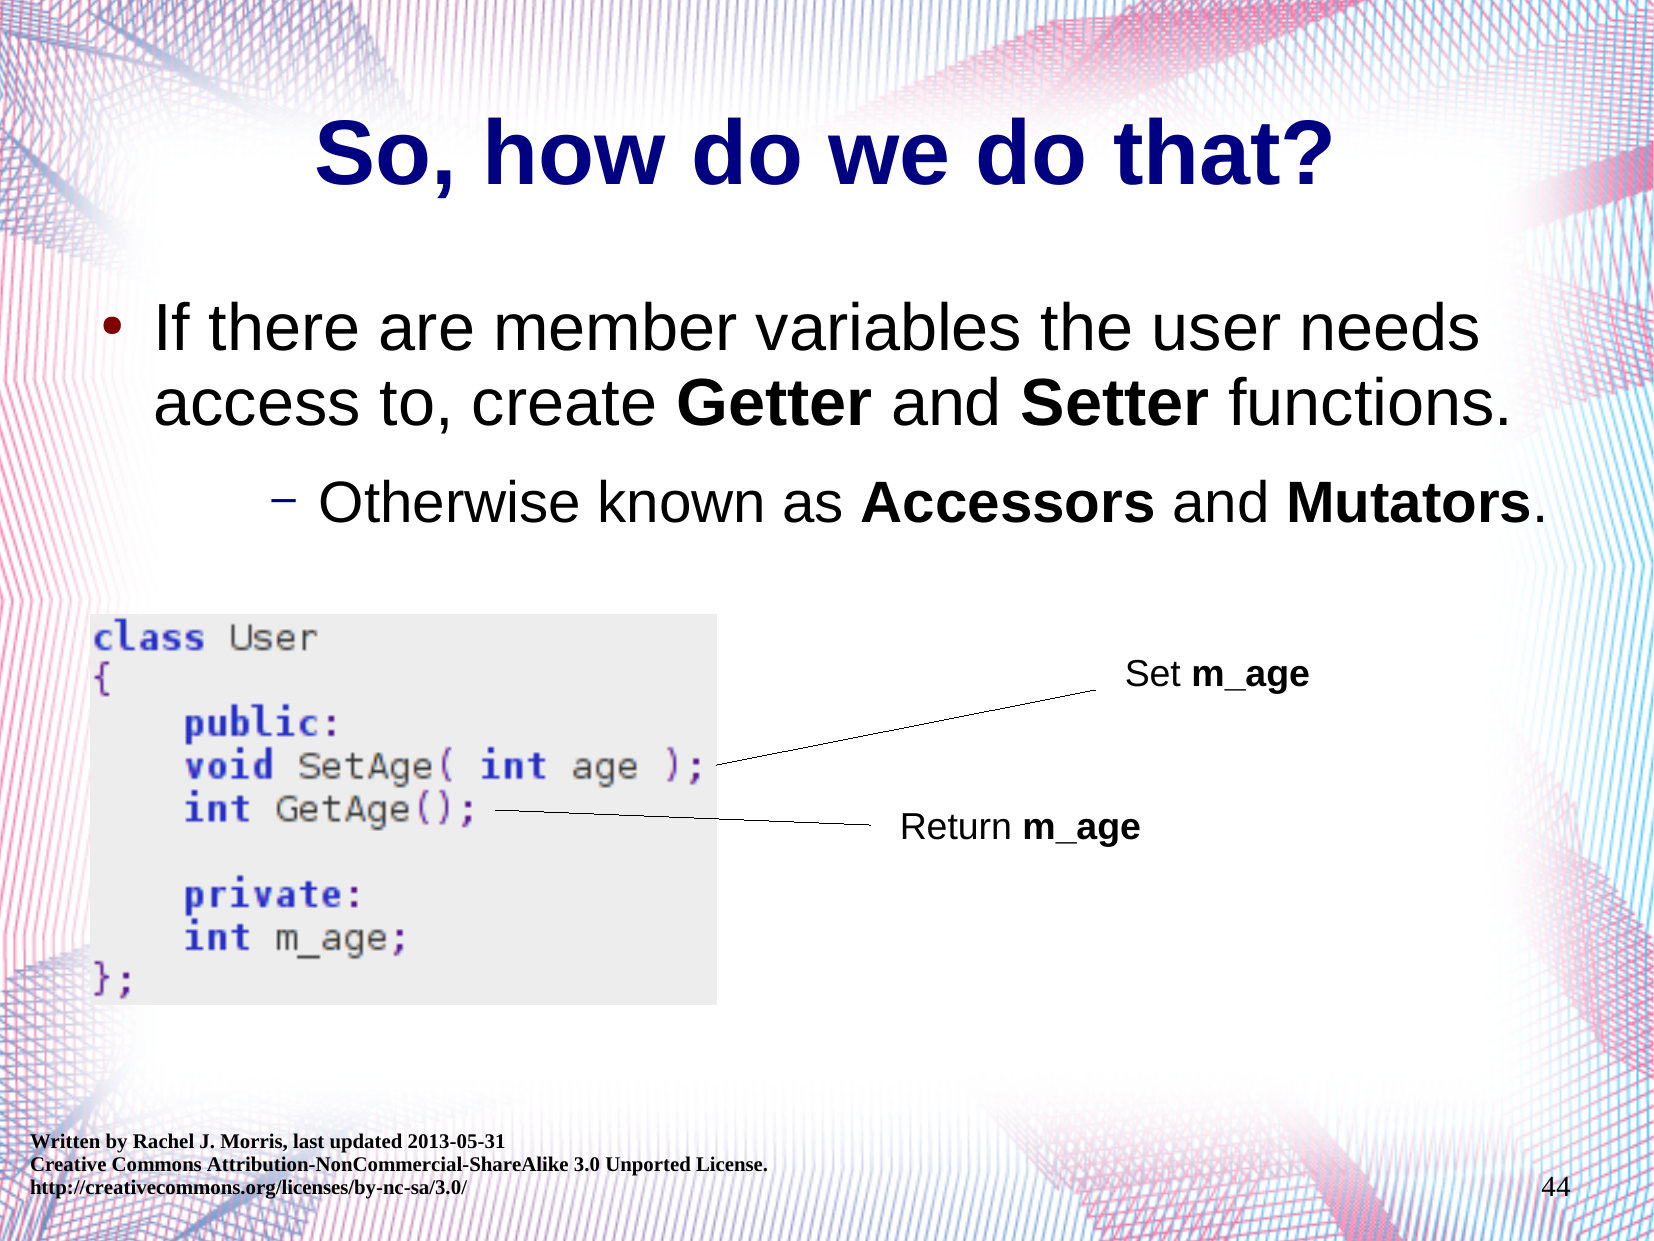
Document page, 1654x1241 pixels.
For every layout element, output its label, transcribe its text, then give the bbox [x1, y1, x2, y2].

list If there are member variables the user needs access to, create Getter and Setter functions. Otherwise known as Accessors and Mutators. [82, 290, 1571, 556]
text_box Return m_age [885, 798, 1246, 856]
text_box Set m_age [1110, 645, 1471, 702]
picture [0, 0, 1654, 1241]
title So, how do we do that? [82, 49, 1571, 257]
